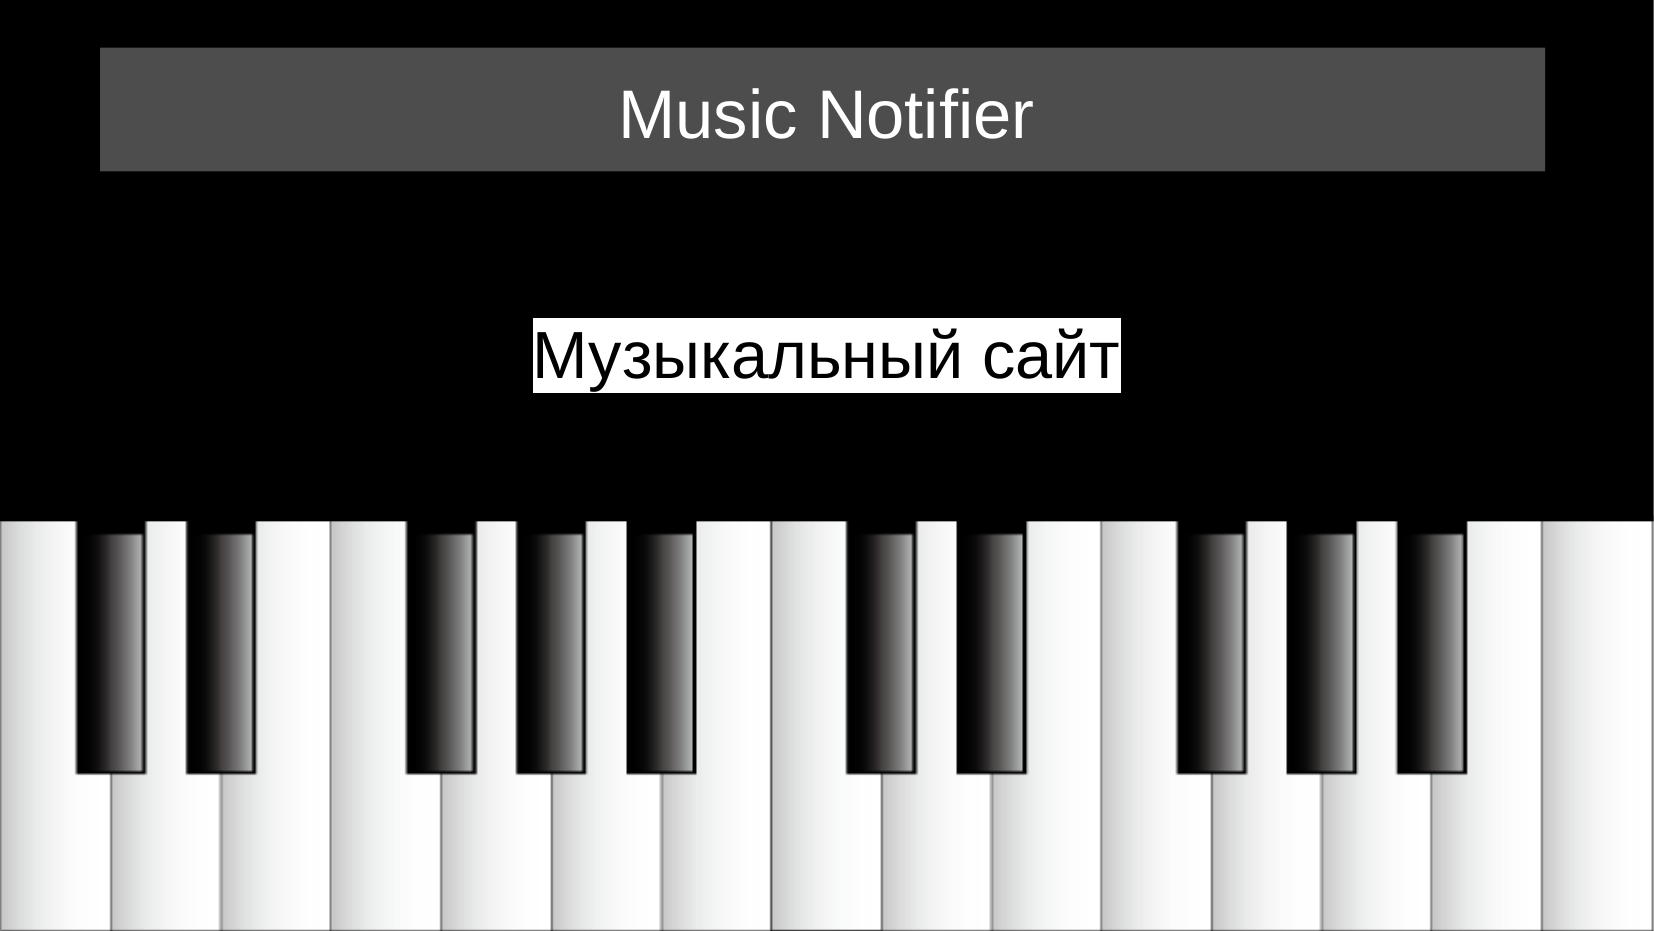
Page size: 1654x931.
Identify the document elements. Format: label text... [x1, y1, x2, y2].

subtitle Музыкальный сайт [82, 217, 1571, 494]
picture [0, 522, 1654, 931]
title Music Notifier [82, 37, 1571, 193]
